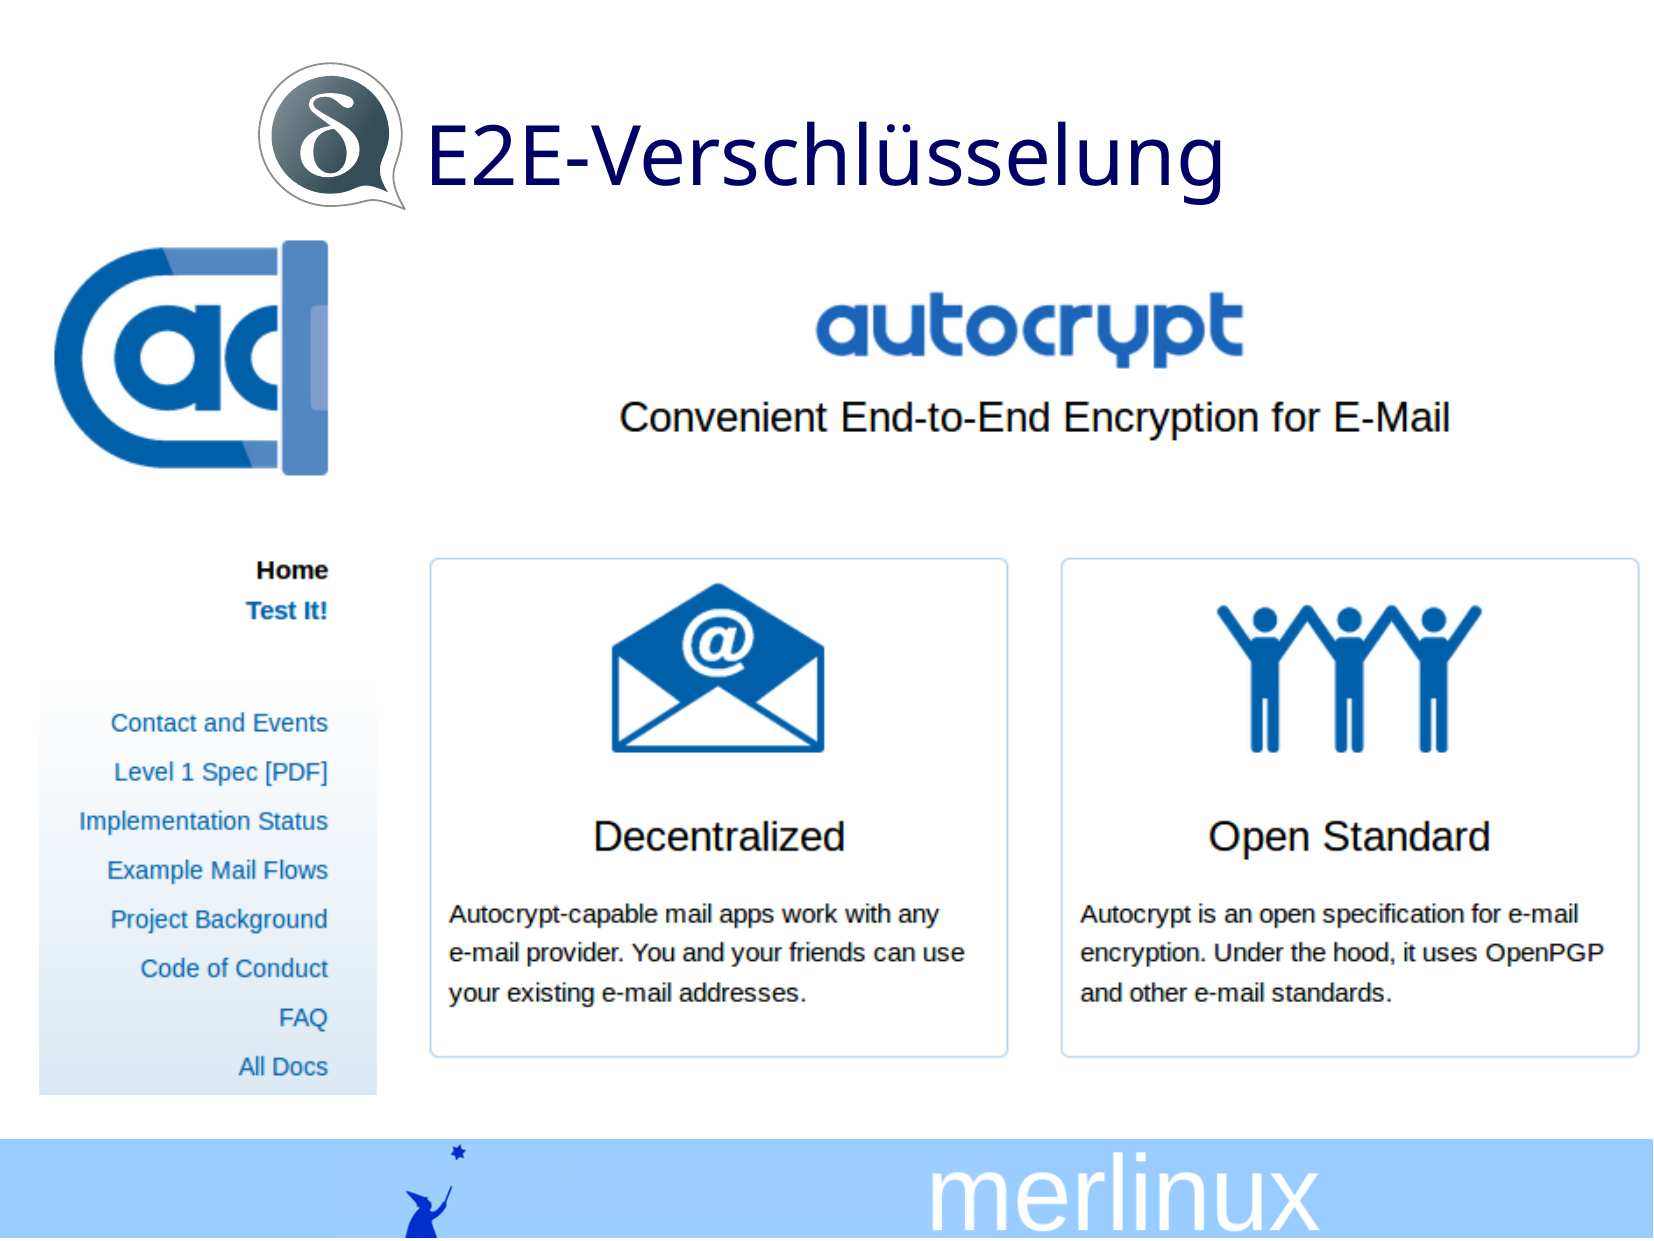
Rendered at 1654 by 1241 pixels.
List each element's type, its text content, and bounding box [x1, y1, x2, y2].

picture [39, 239, 1653, 1096]
picture [0, 1139, 1653, 1238]
picture [255, 59, 406, 211]
title E2E-Verschlüsselung [82, 49, 1571, 239]
